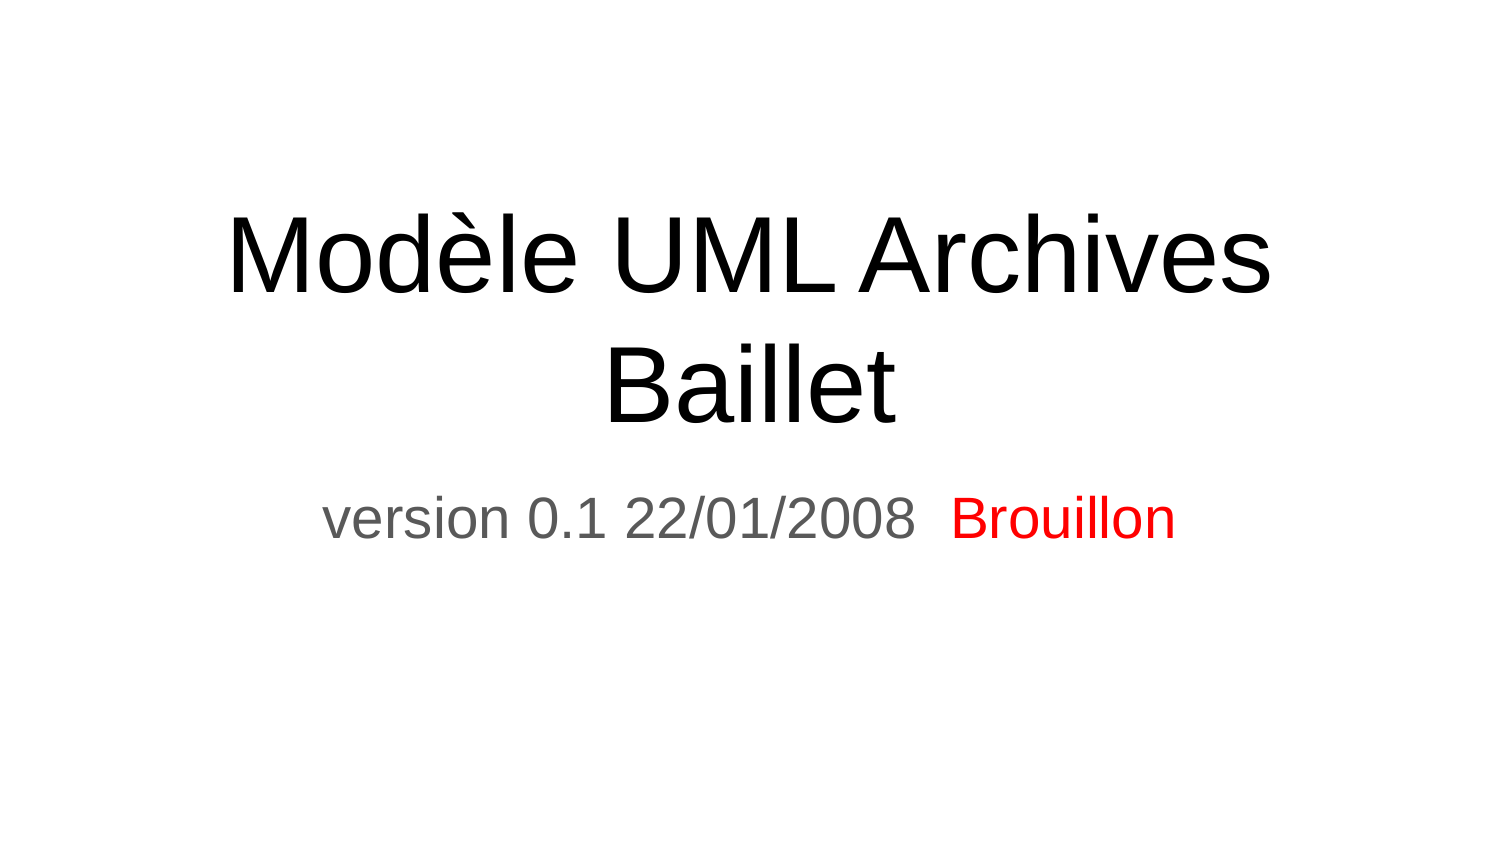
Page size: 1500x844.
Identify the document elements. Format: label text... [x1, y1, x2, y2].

title Modèle UML Archives Baillet [51, 122, 1449, 459]
subtitle version 0.1 22/01/2008 Brouillon [51, 464, 1449, 595]
